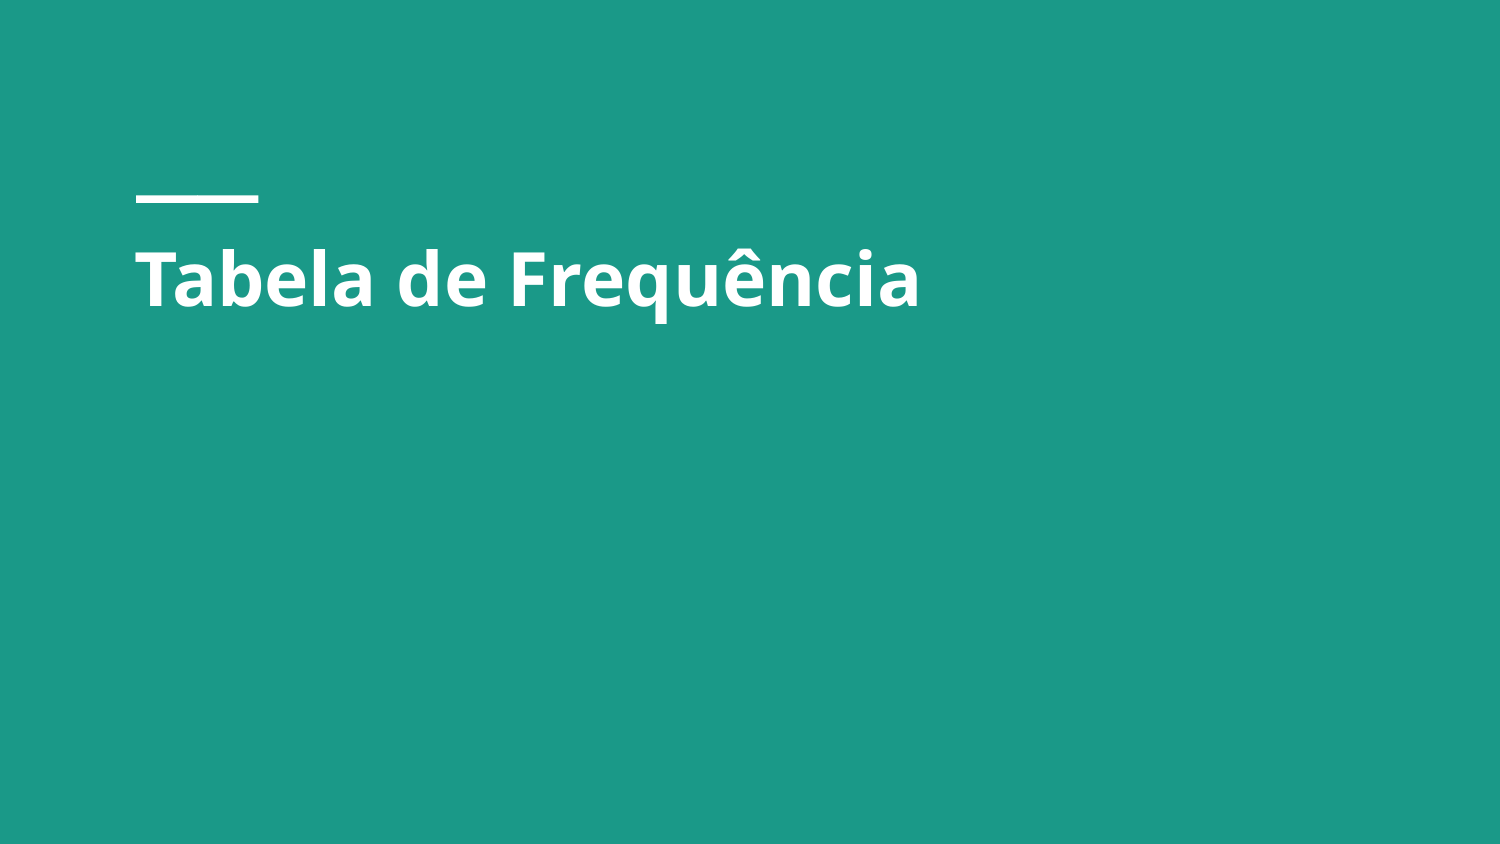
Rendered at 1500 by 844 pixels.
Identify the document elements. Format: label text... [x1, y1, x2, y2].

title Tabela de Frequência [119, 216, 1381, 466]
